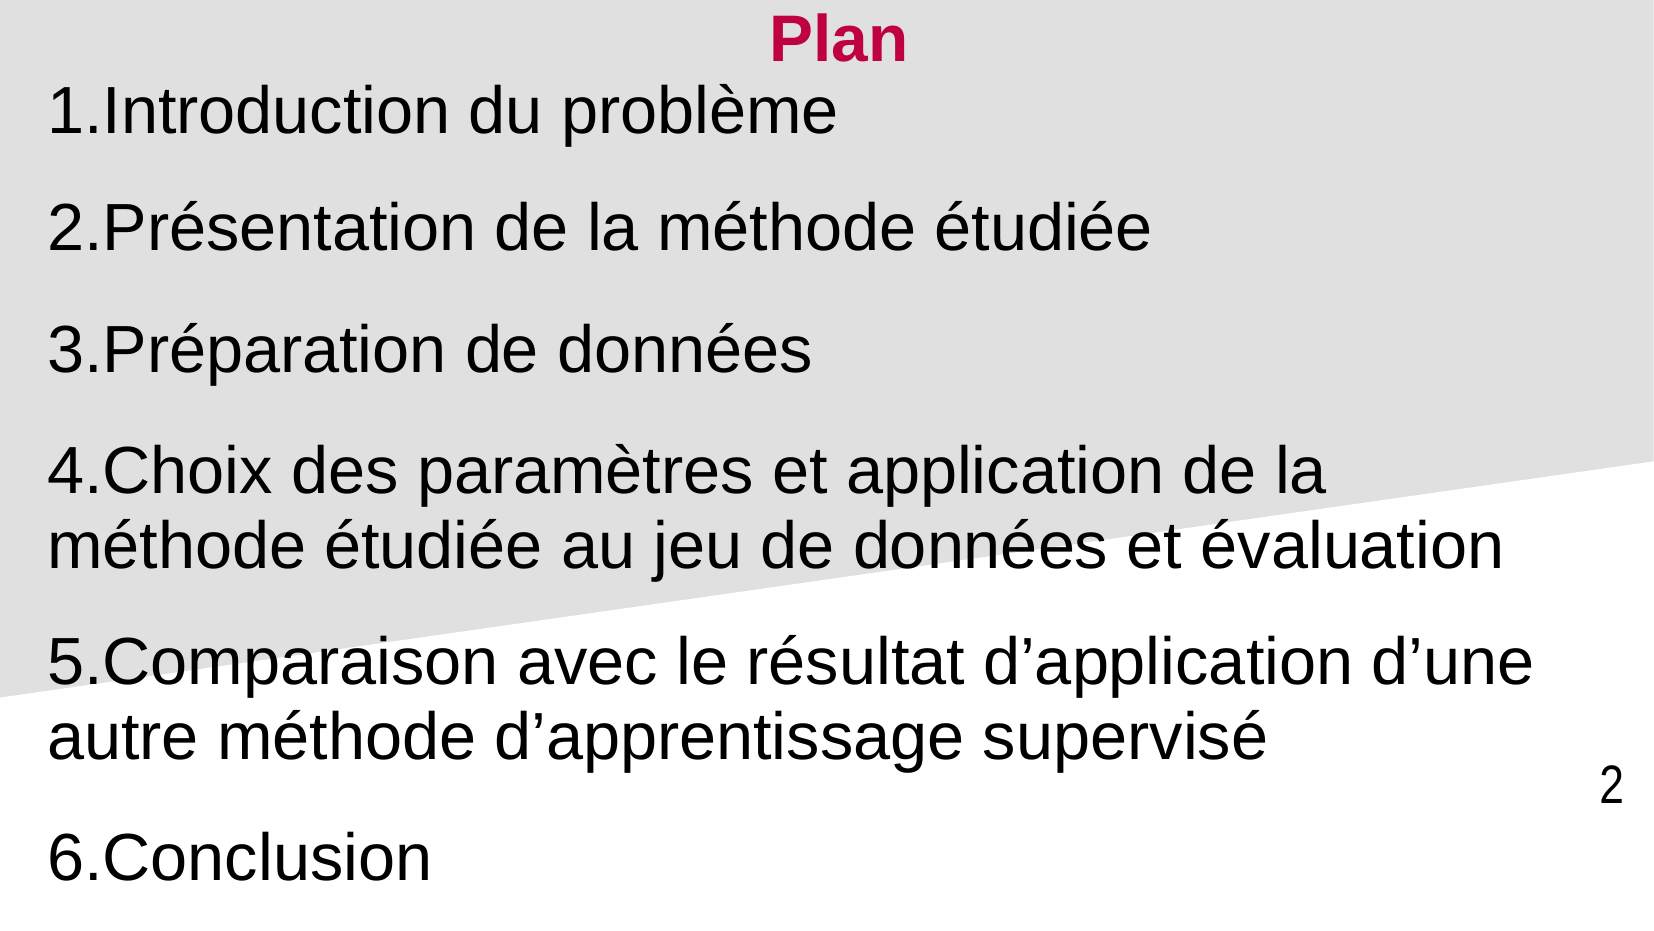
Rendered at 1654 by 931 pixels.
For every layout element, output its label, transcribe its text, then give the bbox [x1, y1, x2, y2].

subtitle Introduction du problème Présentation de la méthode étudiée Préparation de données Choix des paramètres et application de la méthode étudiée au jeu de données et évaluation Comparaison avec le résultat d’application d’une autre méthode d’apprentissage supervisé Conclusion [47, 38, 1595, 931]
title Plan [100, 0, 1578, 38]
